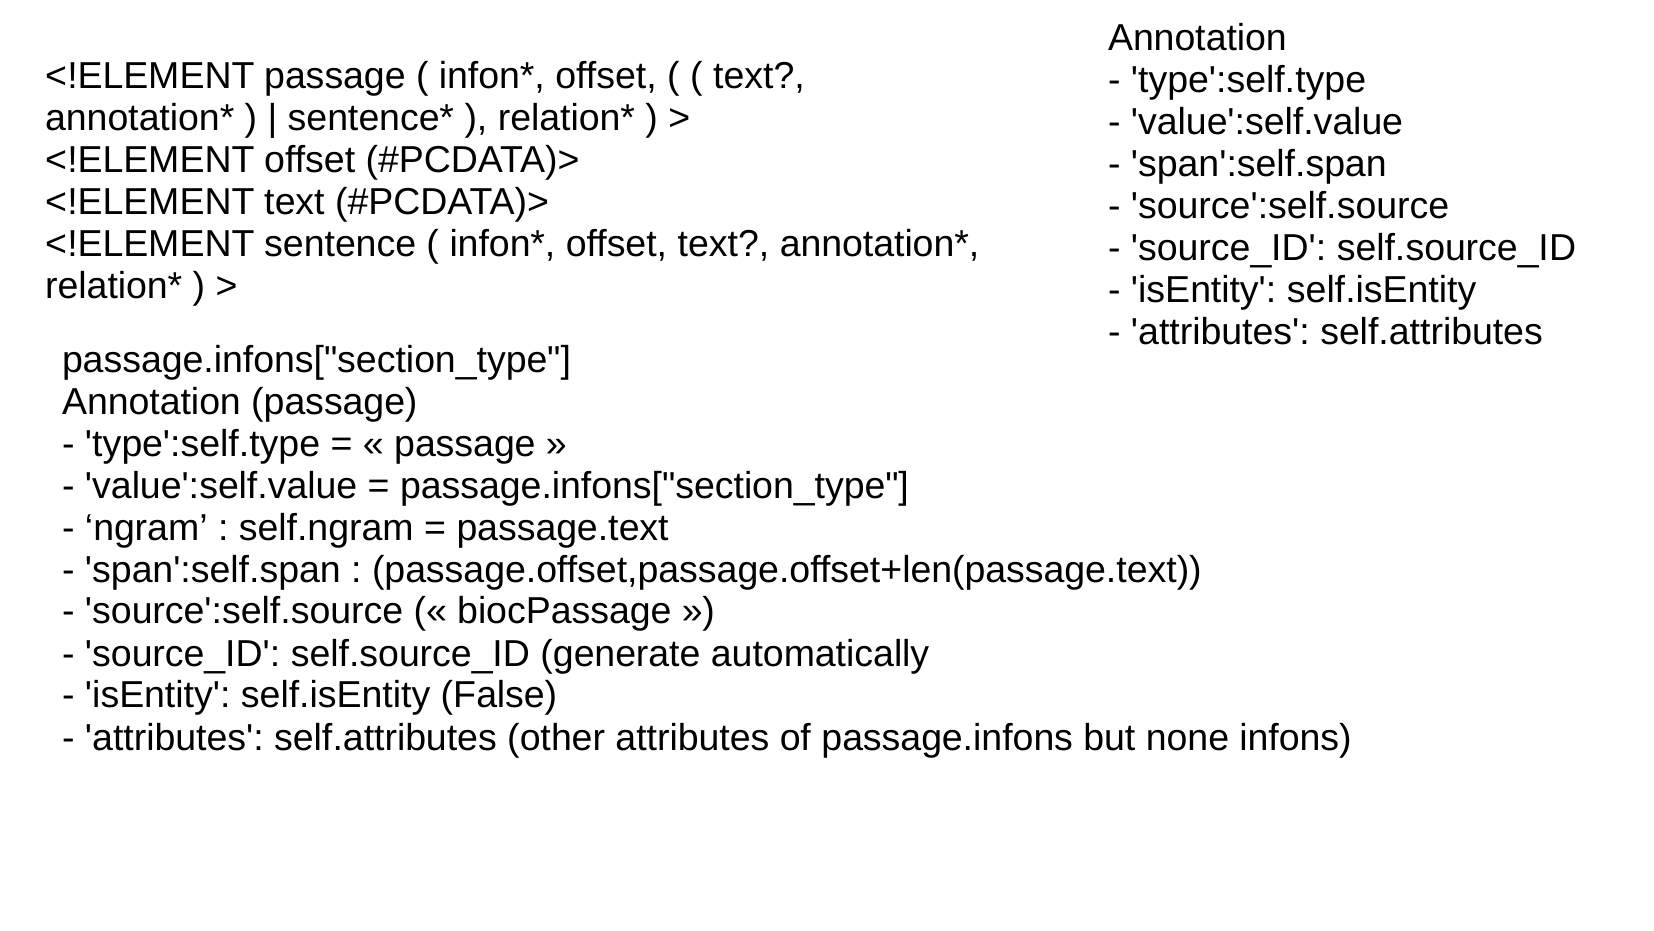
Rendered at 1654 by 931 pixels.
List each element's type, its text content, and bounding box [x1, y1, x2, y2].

text_box passage.infons["section_type"] Annotation (passage) - 'type':self.type = « passage » - 'value':self.value = passage.infons["section_type"] - ‘ngram’ : self.ngram = passage.text - 'span':self.span : (passage.offset,passage.offset+len(passage.text)) - 'source':self.source (« biocPassage ») - 'source_ID': self.source_ID (generate automatically - 'isEntity': self.isEntity (False) - 'attributes': self.attributes (other attributes of passage.infons but none infons) [47, 330, 1406, 766]
text_box <!ELEMENT passage ( infon*, offset, ( ( text?, annotation* ) | sentence* ), relation* ) > <!ELEMENT offset (#PCDATA)> <!ELEMENT text (#PCDATA)> <!ELEMENT sentence ( infon*, offset, text?, annotation*, relation* ) > [30, 46, 1016, 314]
text_box Annotation - 'type':self.type - 'value':self.value - 'span':self.span - 'source':self.source - 'source_ID': self.source_ID - 'isEntity': self.isEntity - 'attributes': self.attributes [1093, 8, 1654, 402]
